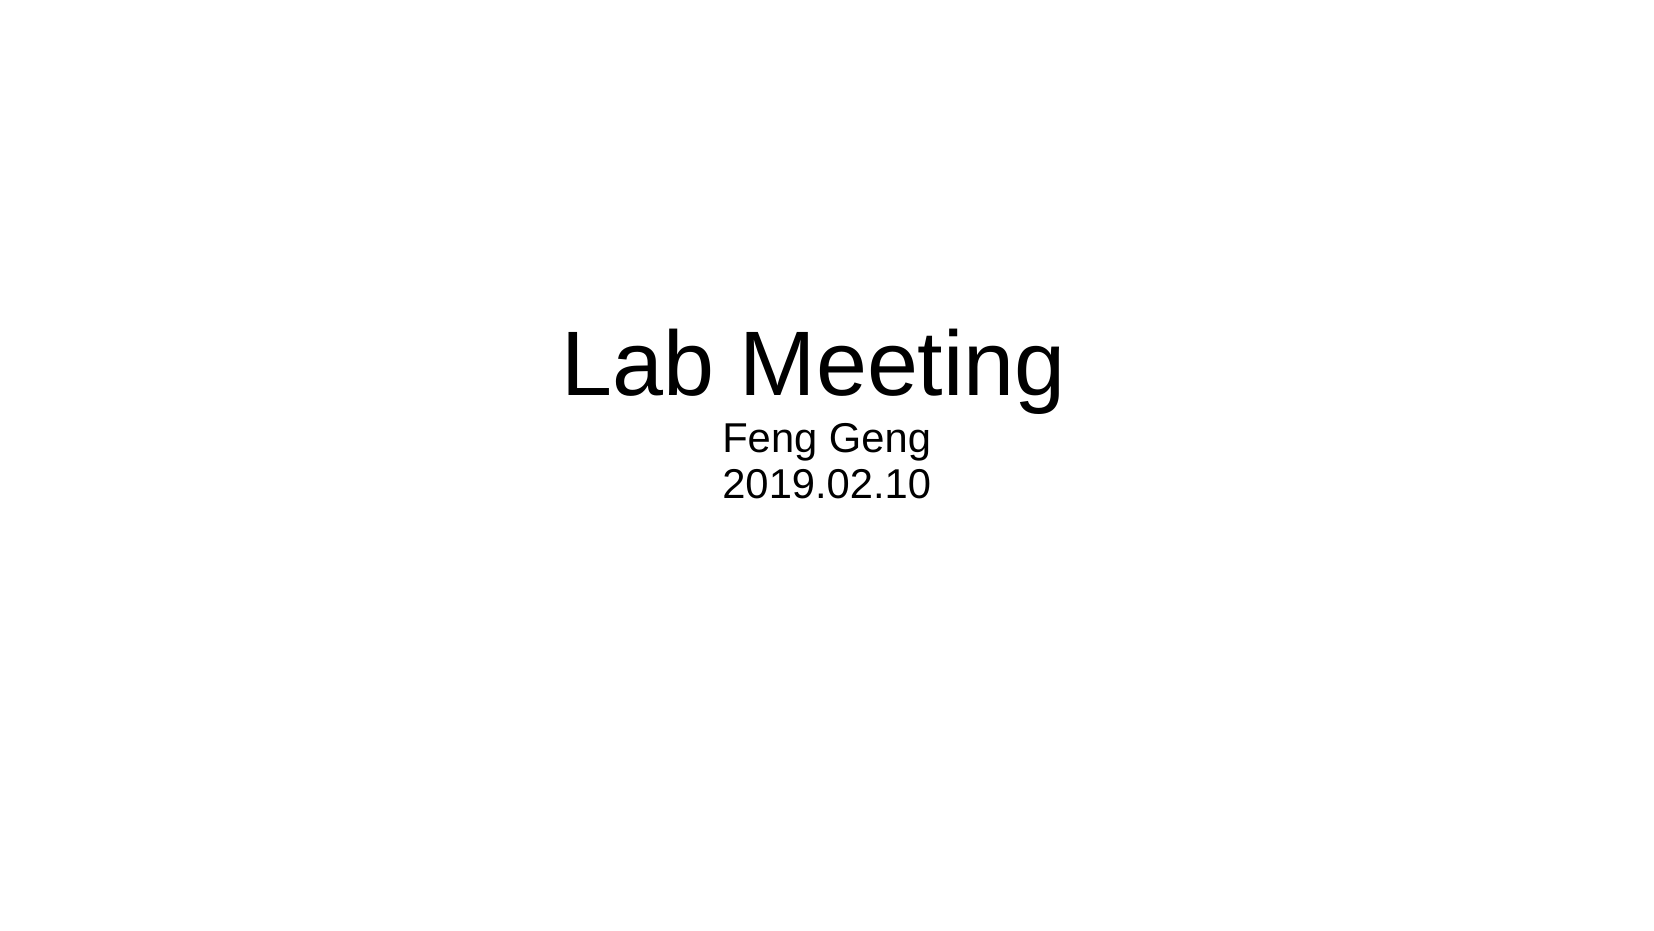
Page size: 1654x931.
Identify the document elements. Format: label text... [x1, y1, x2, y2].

title Lab Meeting Feng Geng 2019.02.10 [82, 312, 1571, 508]
